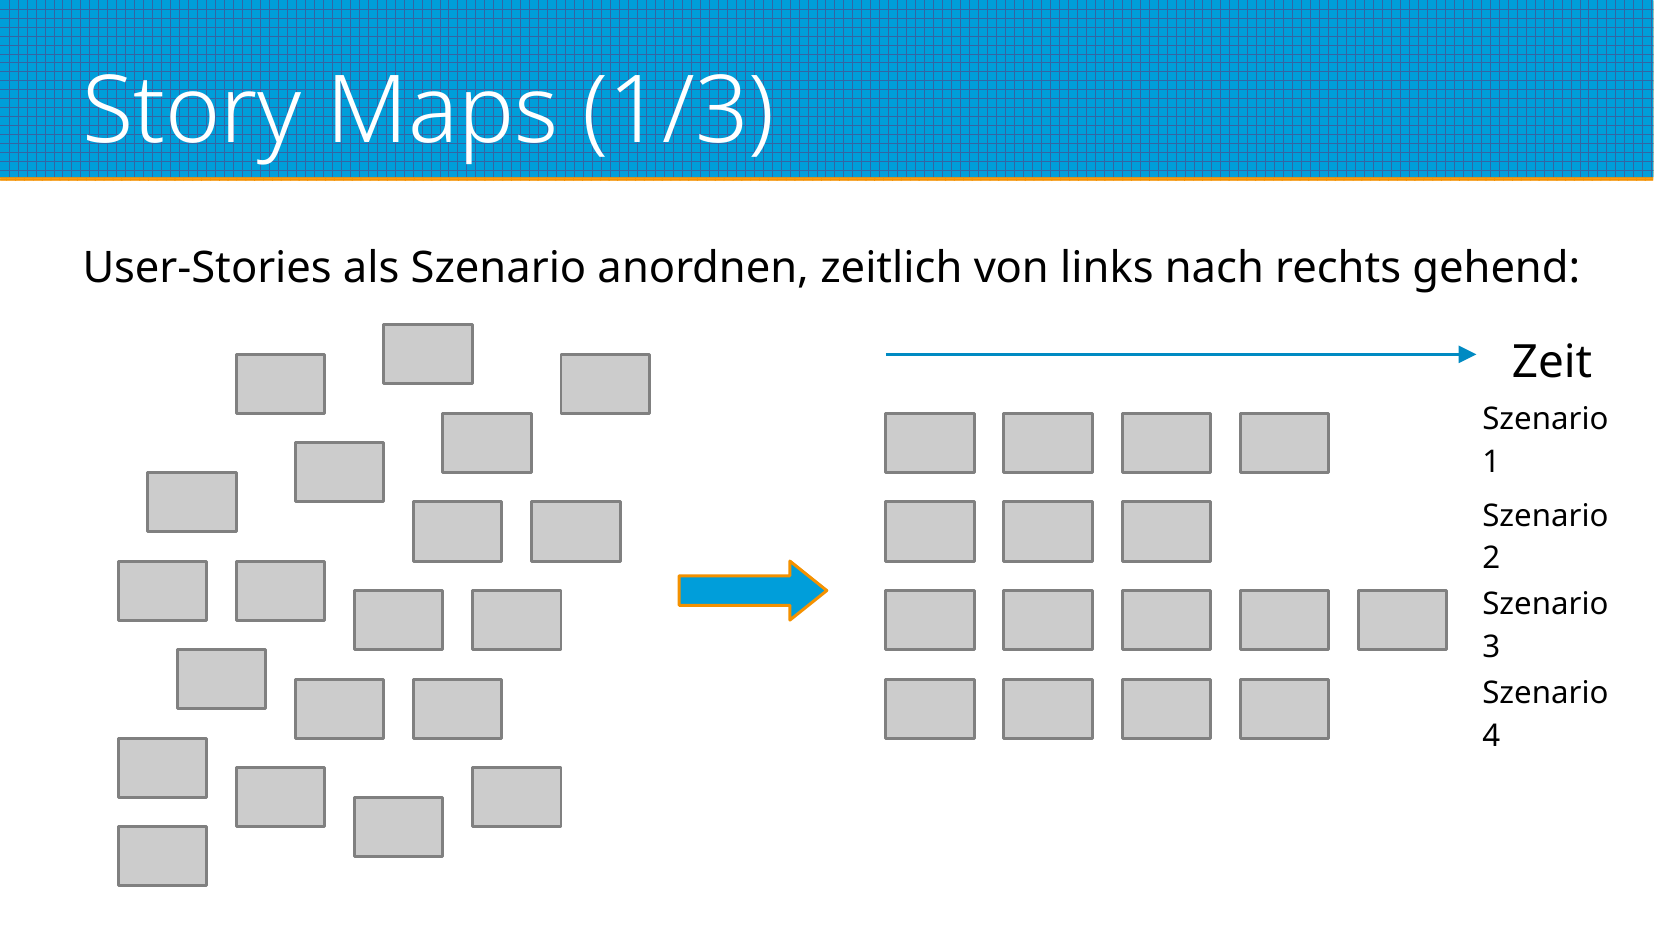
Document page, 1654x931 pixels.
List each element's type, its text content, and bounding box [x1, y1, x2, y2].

text_box [354, 797, 443, 857]
text_box [236, 767, 325, 827]
text_box Zeit [1505, 324, 1625, 395]
text_box [1240, 413, 1329, 473]
text_box [1122, 501, 1211, 562]
text_box [236, 561, 325, 621]
text_box Szenario 1 [1476, 413, 1625, 465]
text_box [1122, 679, 1211, 739]
text_box [679, 561, 827, 621]
text_box [1240, 590, 1329, 650]
text_box [413, 501, 502, 562]
text_box [1003, 413, 1093, 473]
text_box [561, 354, 650, 414]
text_box [1122, 413, 1211, 473]
text_box [177, 649, 266, 709]
text_box [1122, 590, 1211, 650]
text_box [531, 501, 621, 562]
text_box [885, 590, 975, 650]
text_box [885, 413, 975, 473]
text_box [118, 826, 207, 886]
text_box [472, 590, 562, 650]
text_box [295, 442, 384, 502]
text_box [236, 354, 325, 414]
text_box Szenario 4 [1476, 687, 1625, 739]
text_box [354, 590, 443, 650]
text_box [1358, 590, 1447, 650]
text_box [413, 679, 502, 739]
text_box Szenario 2 [1476, 509, 1625, 562]
text_box [383, 324, 473, 384]
text_box [295, 679, 384, 739]
text_box [1003, 590, 1093, 650]
text_box [1240, 679, 1329, 739]
text_box [442, 413, 532, 473]
text_box [147, 472, 237, 532]
list User-Stories als Szenario anordnen, zeitlich von links nach rechts gehend: [82, 236, 1595, 355]
text_box [1003, 679, 1093, 739]
text_box Szenario 3 [1476, 598, 1625, 650]
text_box [118, 561, 207, 621]
title Story Maps (1/3) [82, 14, 1571, 171]
text_box [1003, 501, 1093, 562]
text_box [885, 679, 975, 739]
text_box [472, 767, 562, 827]
text_box [118, 738, 207, 798]
text_box [885, 501, 975, 562]
